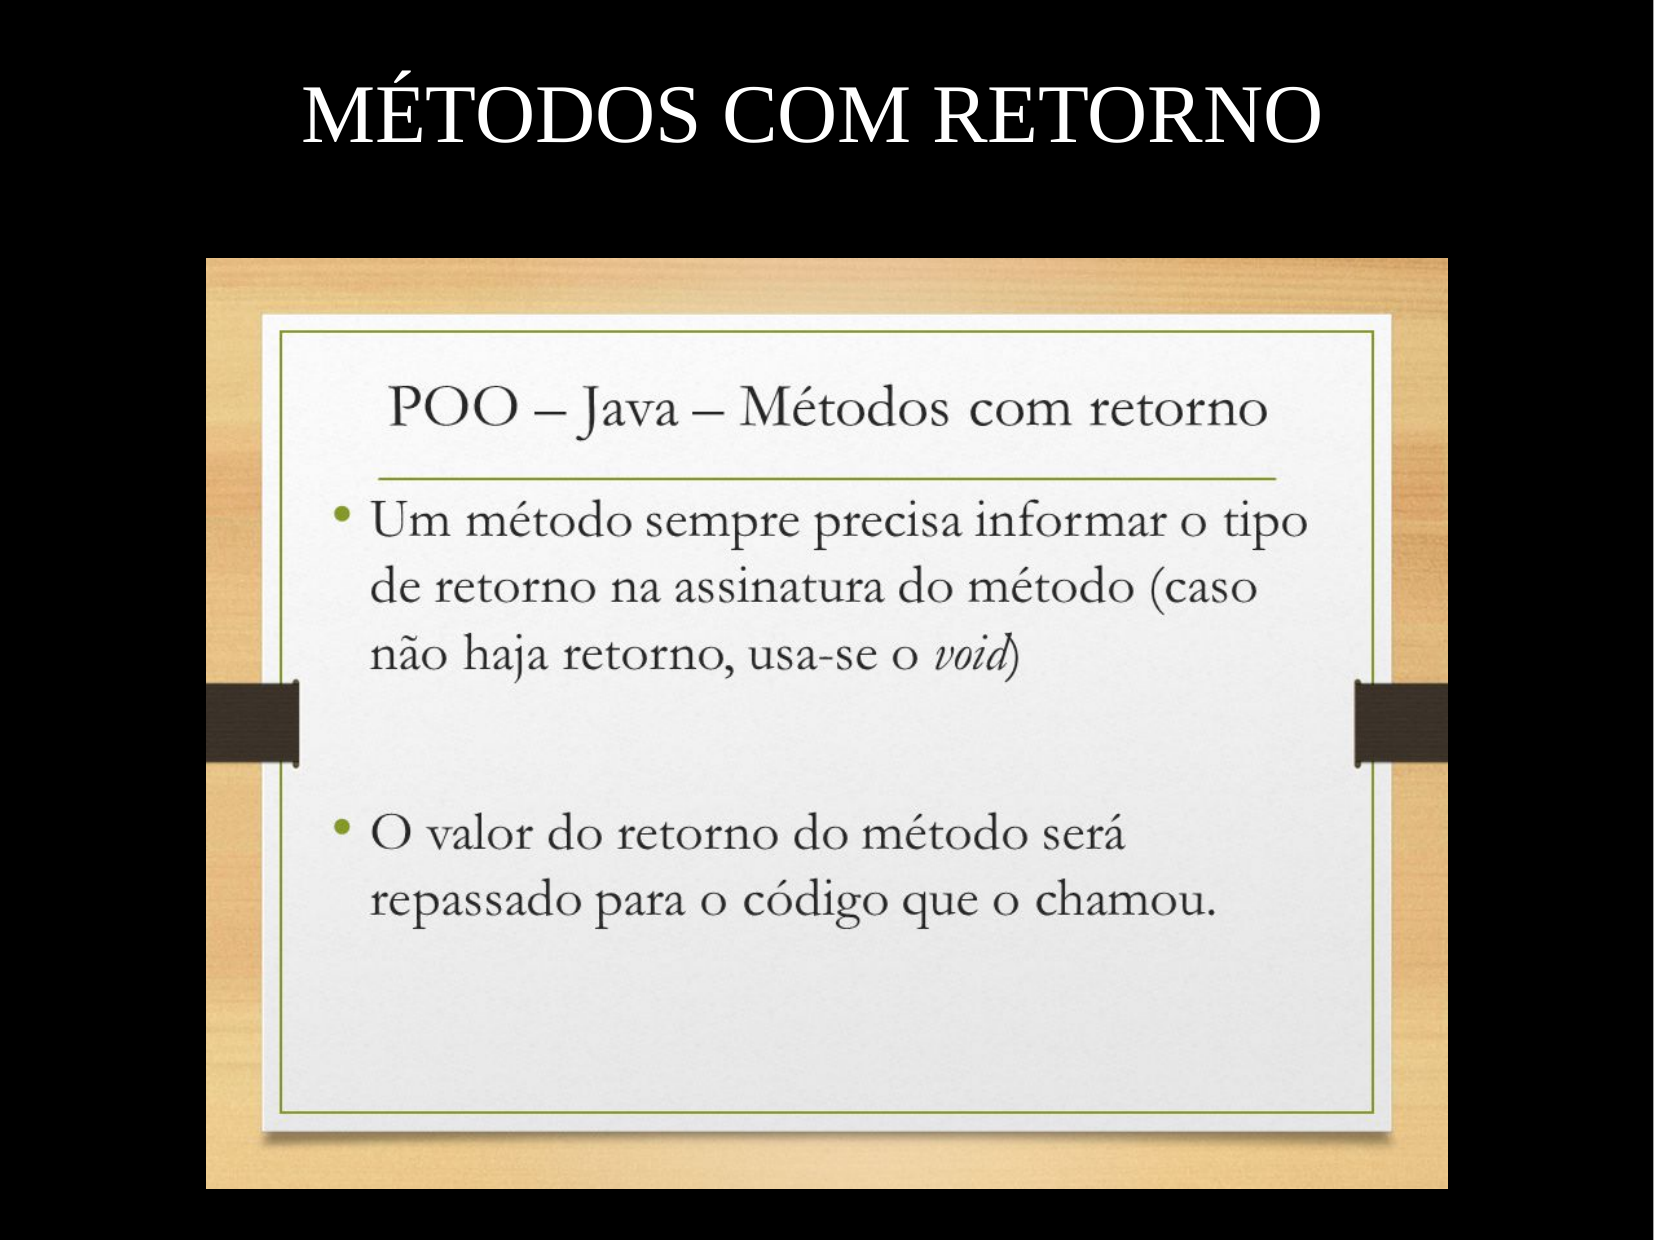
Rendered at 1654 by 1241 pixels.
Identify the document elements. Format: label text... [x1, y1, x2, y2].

text_box MÉTODOS COM RETORNO [141, 60, 1513, 352]
picture [206, 258, 1448, 1189]
